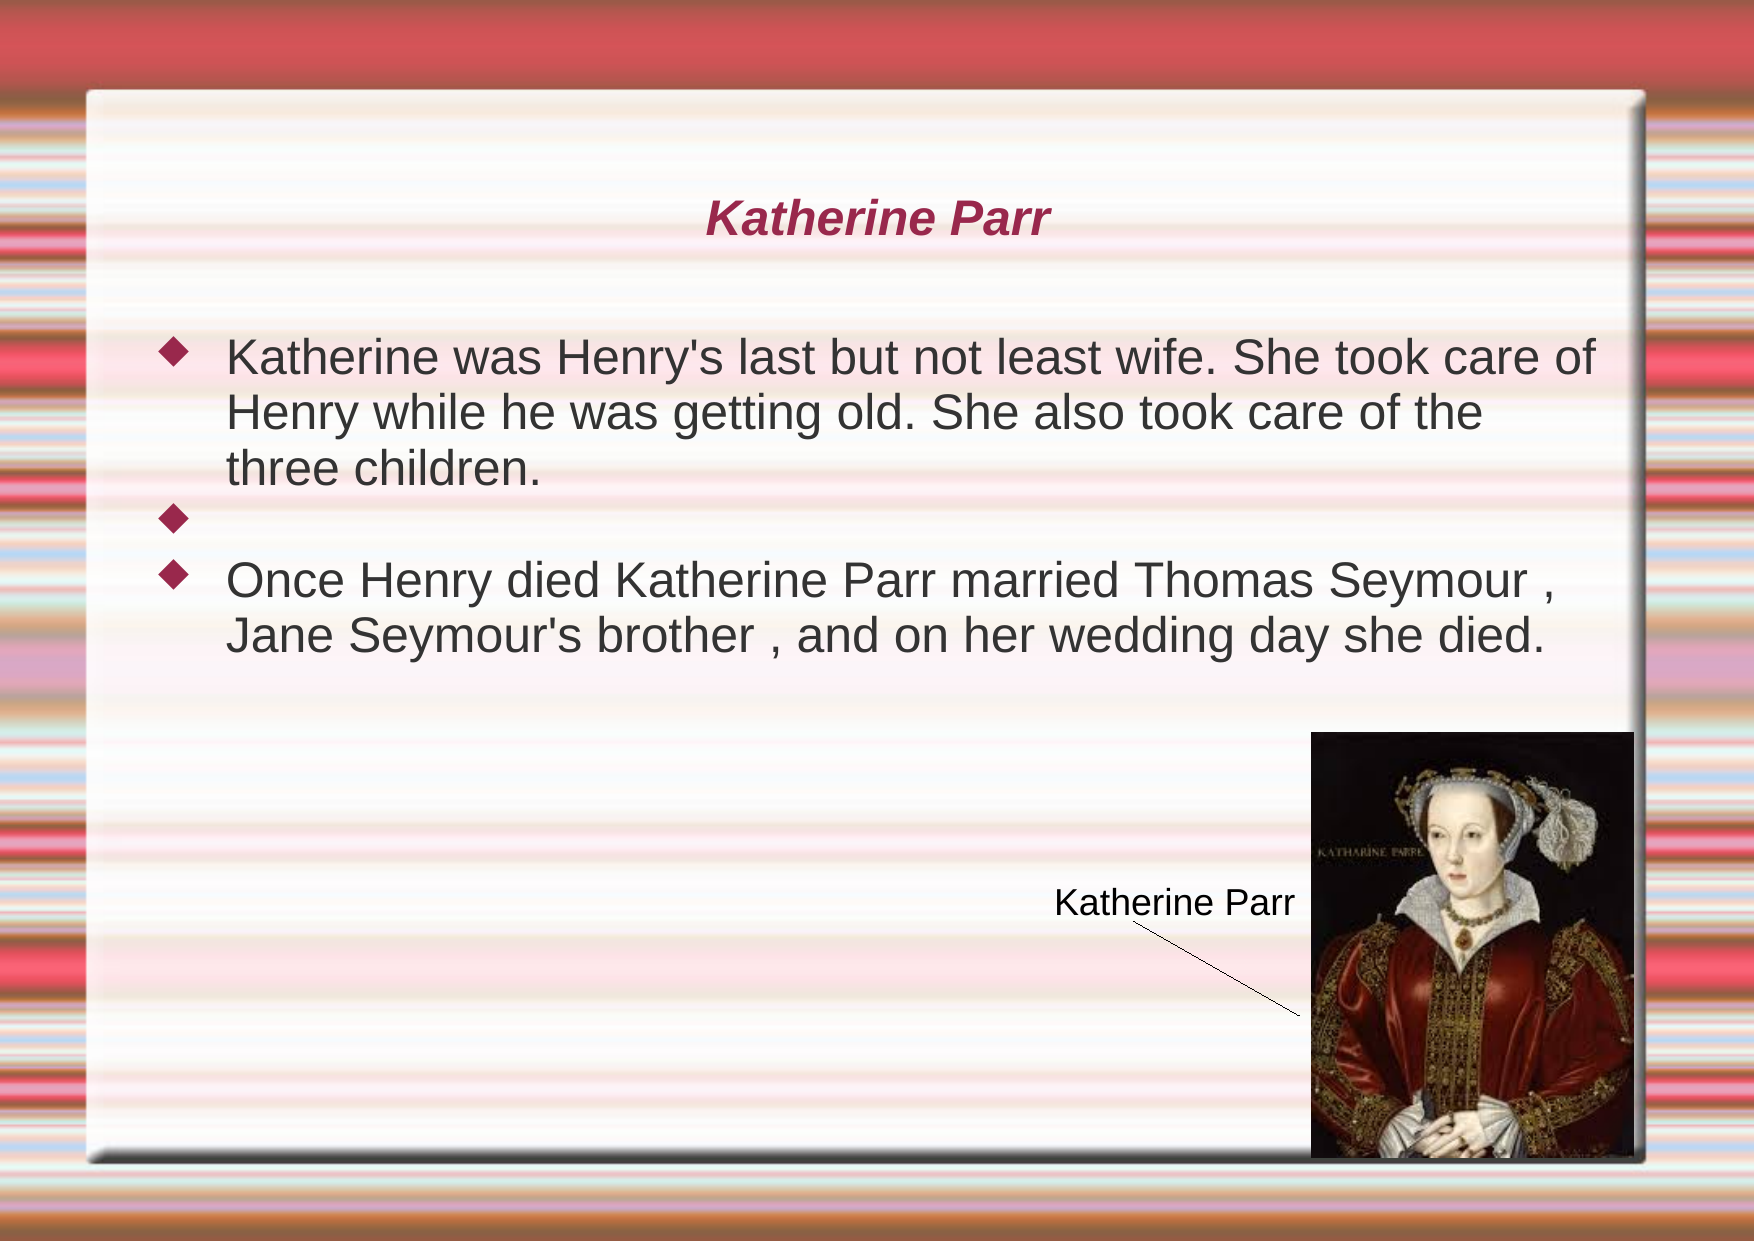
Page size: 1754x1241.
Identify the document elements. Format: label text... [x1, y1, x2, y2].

picture [0, 0, 1754, 1241]
text_box Katherine Parr [1039, 874, 1311, 931]
title Katherine Parr [128, 114, 1627, 322]
list Katherine was Henry's last but not least wife. She took care of Henry while he was getting old. She also took care of the three children. Once Henry died Katherine Parr married Thomas Seymour , Jane Seymour's brother , and on her wedding day she died. [143, 328, 1608, 1111]
